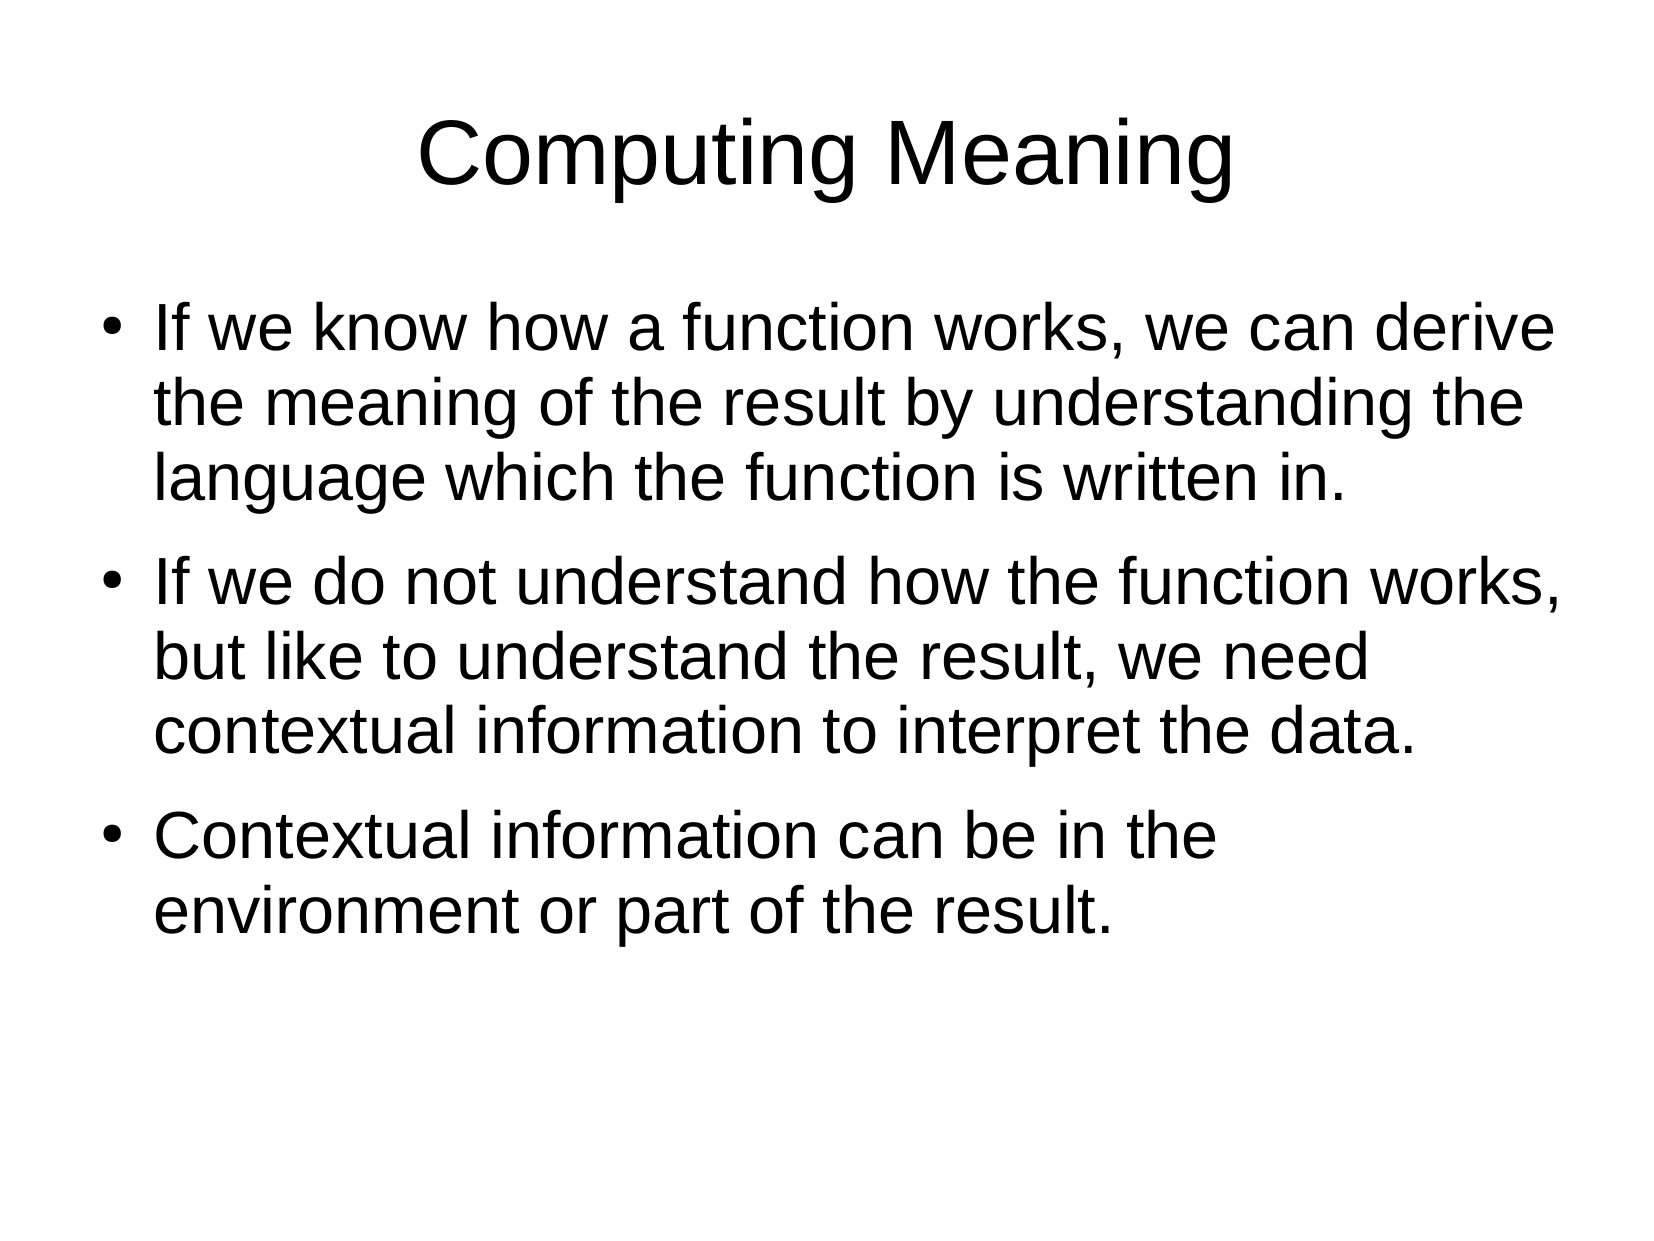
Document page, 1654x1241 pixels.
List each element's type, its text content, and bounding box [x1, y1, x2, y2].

list If we know how a function works, we can derive the meaning of the result by understanding the language which the function is written in. If we do not understand how the function works, but like to understand the result, we need contextual information to interpret the data. Contextual information can be in the environment or part of the result. [82, 290, 1571, 1010]
title Computing Meaning [82, 49, 1571, 257]
